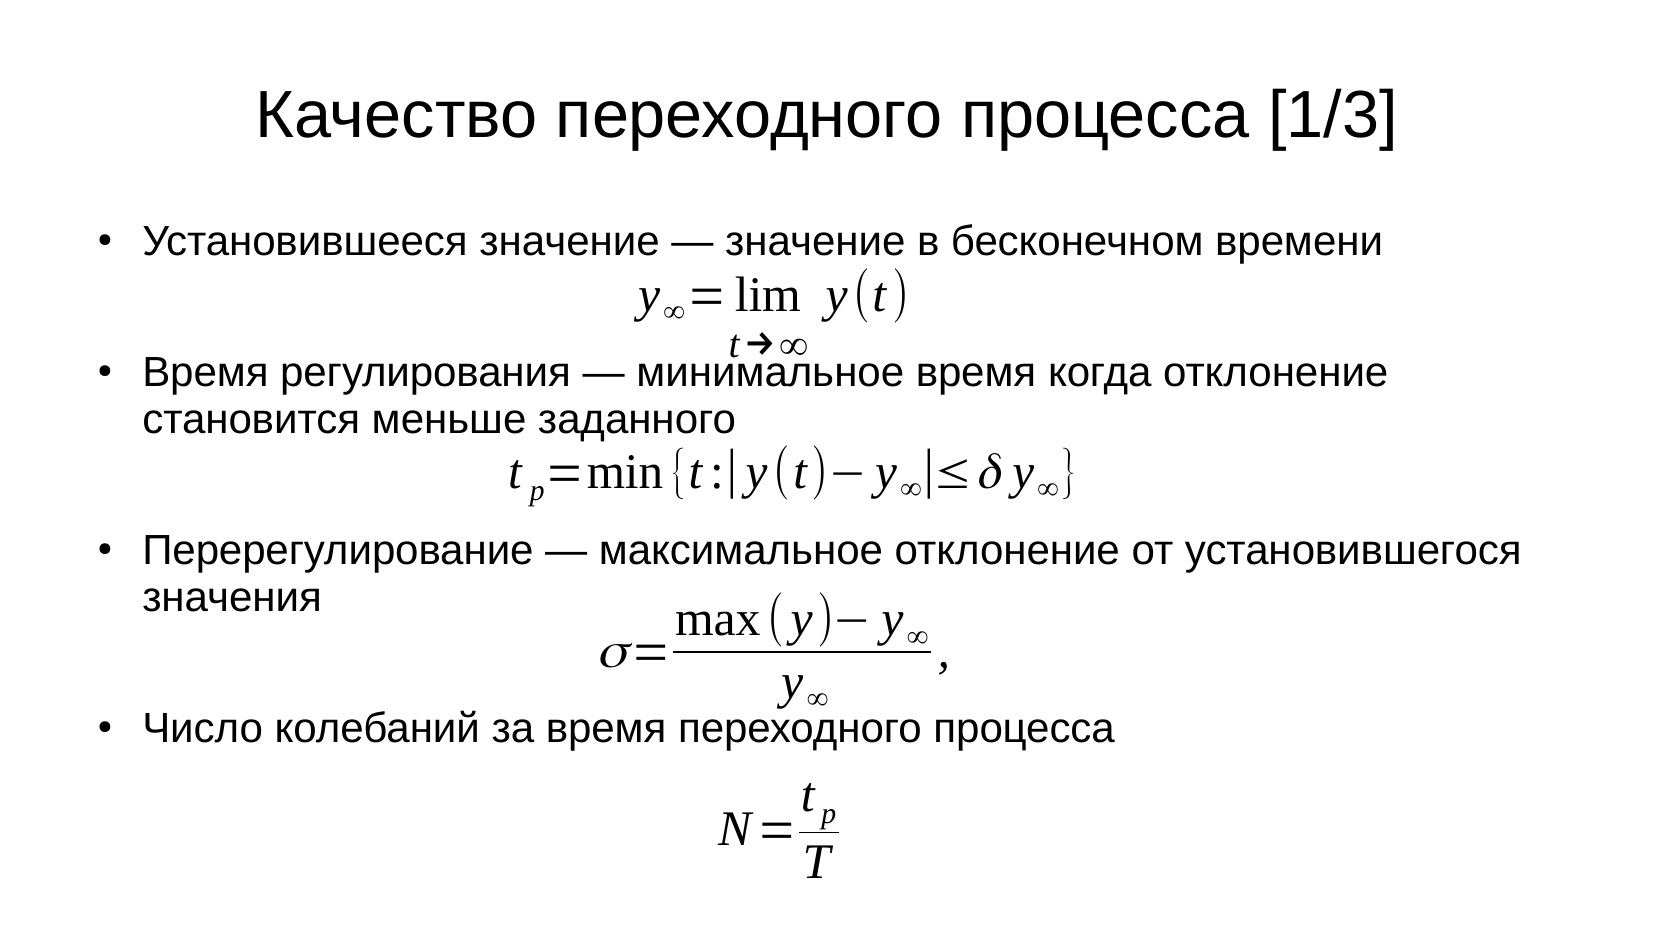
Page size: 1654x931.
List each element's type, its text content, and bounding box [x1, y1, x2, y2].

chart [501, 442, 1087, 507]
chart [625, 265, 916, 366]
chart [590, 590, 956, 710]
list Установившееся значение — значение в бесконечном времени Время регулирования — минимальное время когда отклонение становится меньше заданного Перерегулирование — максимальное отклонение от установившегося значения Число колебаний за время переходного процесса [82, 217, 1571, 758]
chart [708, 767, 846, 889]
title Качество переходного процесса [1/3] [82, 37, 1571, 193]
